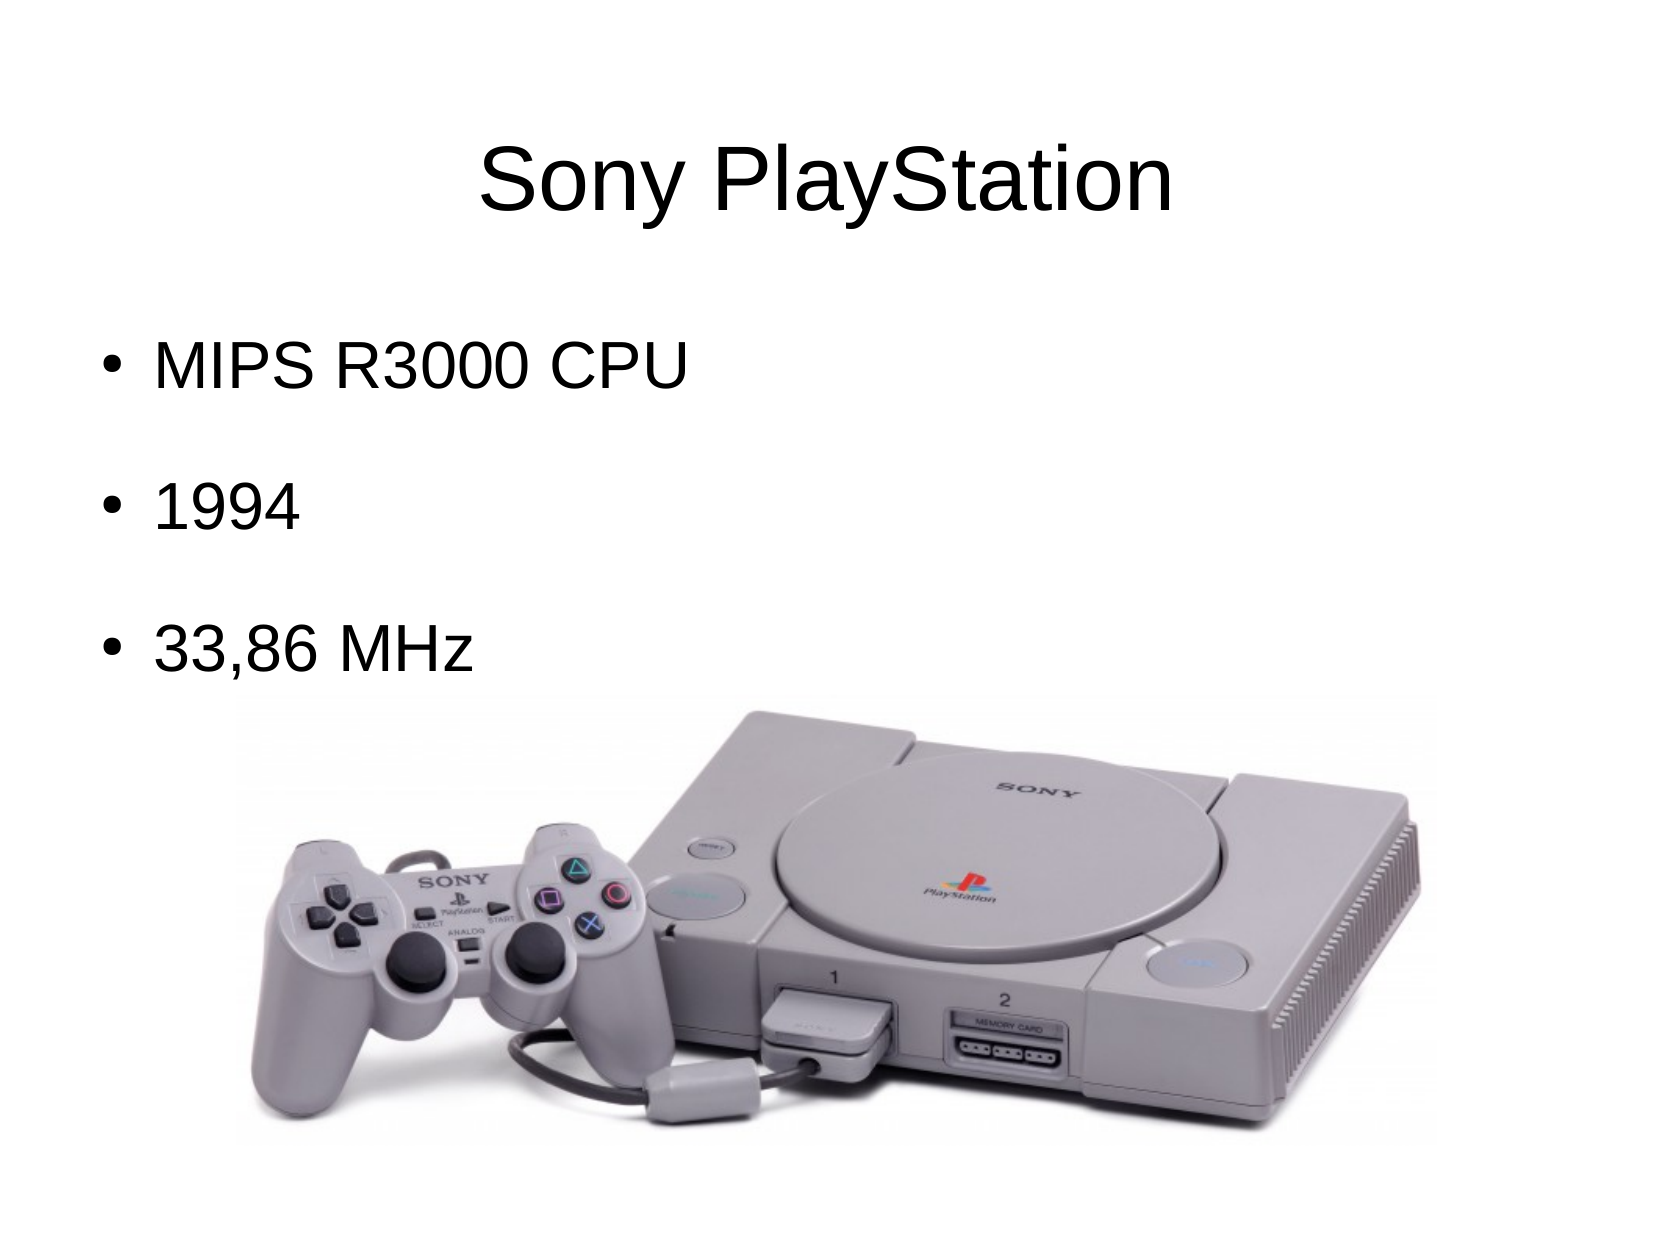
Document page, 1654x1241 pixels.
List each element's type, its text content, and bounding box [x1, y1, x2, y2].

picture [236, 1010, 1437, 1146]
list MIPS R3000 CPU 1994 33,86 MHz [82, 290, 1571, 1010]
title Sony PlayStation [82, 49, 1571, 257]
